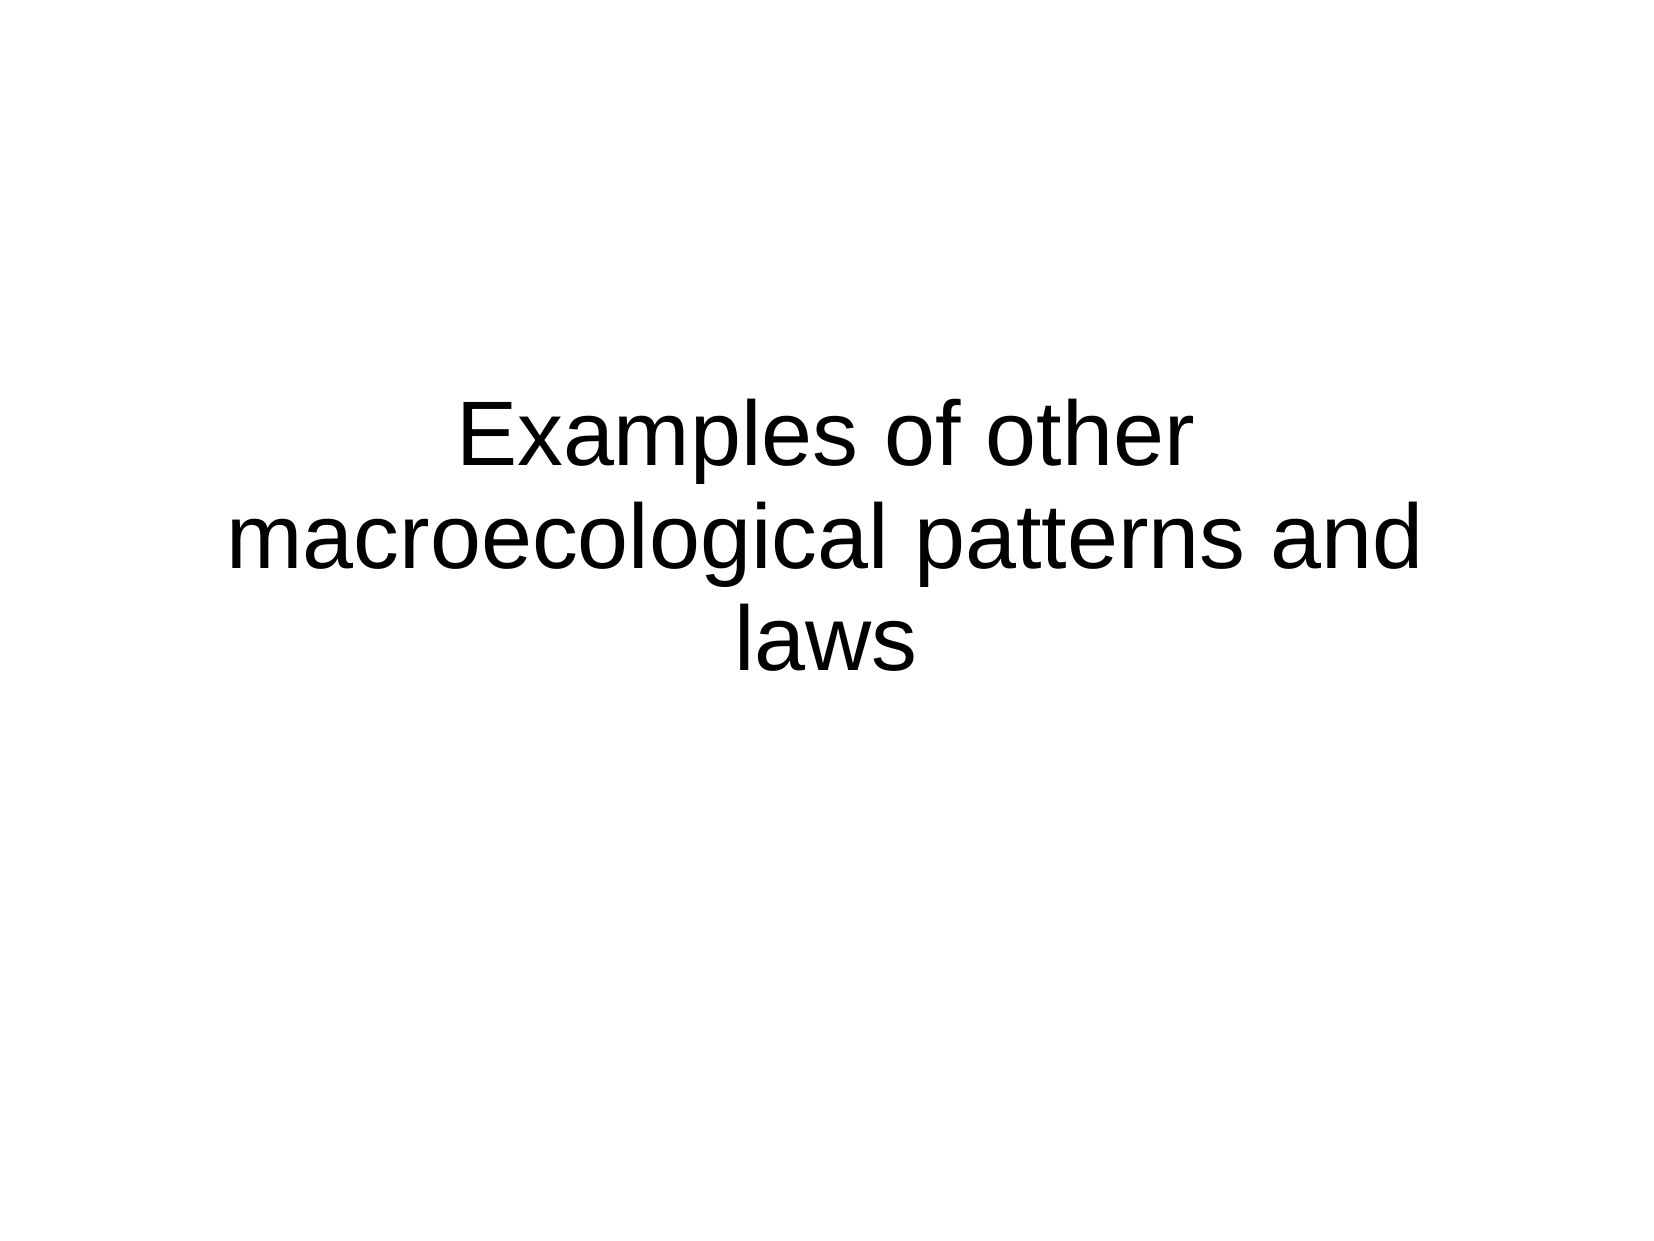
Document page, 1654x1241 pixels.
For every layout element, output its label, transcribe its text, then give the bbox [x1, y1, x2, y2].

text_box Examples of other macroecological patterns and laws [193, 382, 1459, 691]
